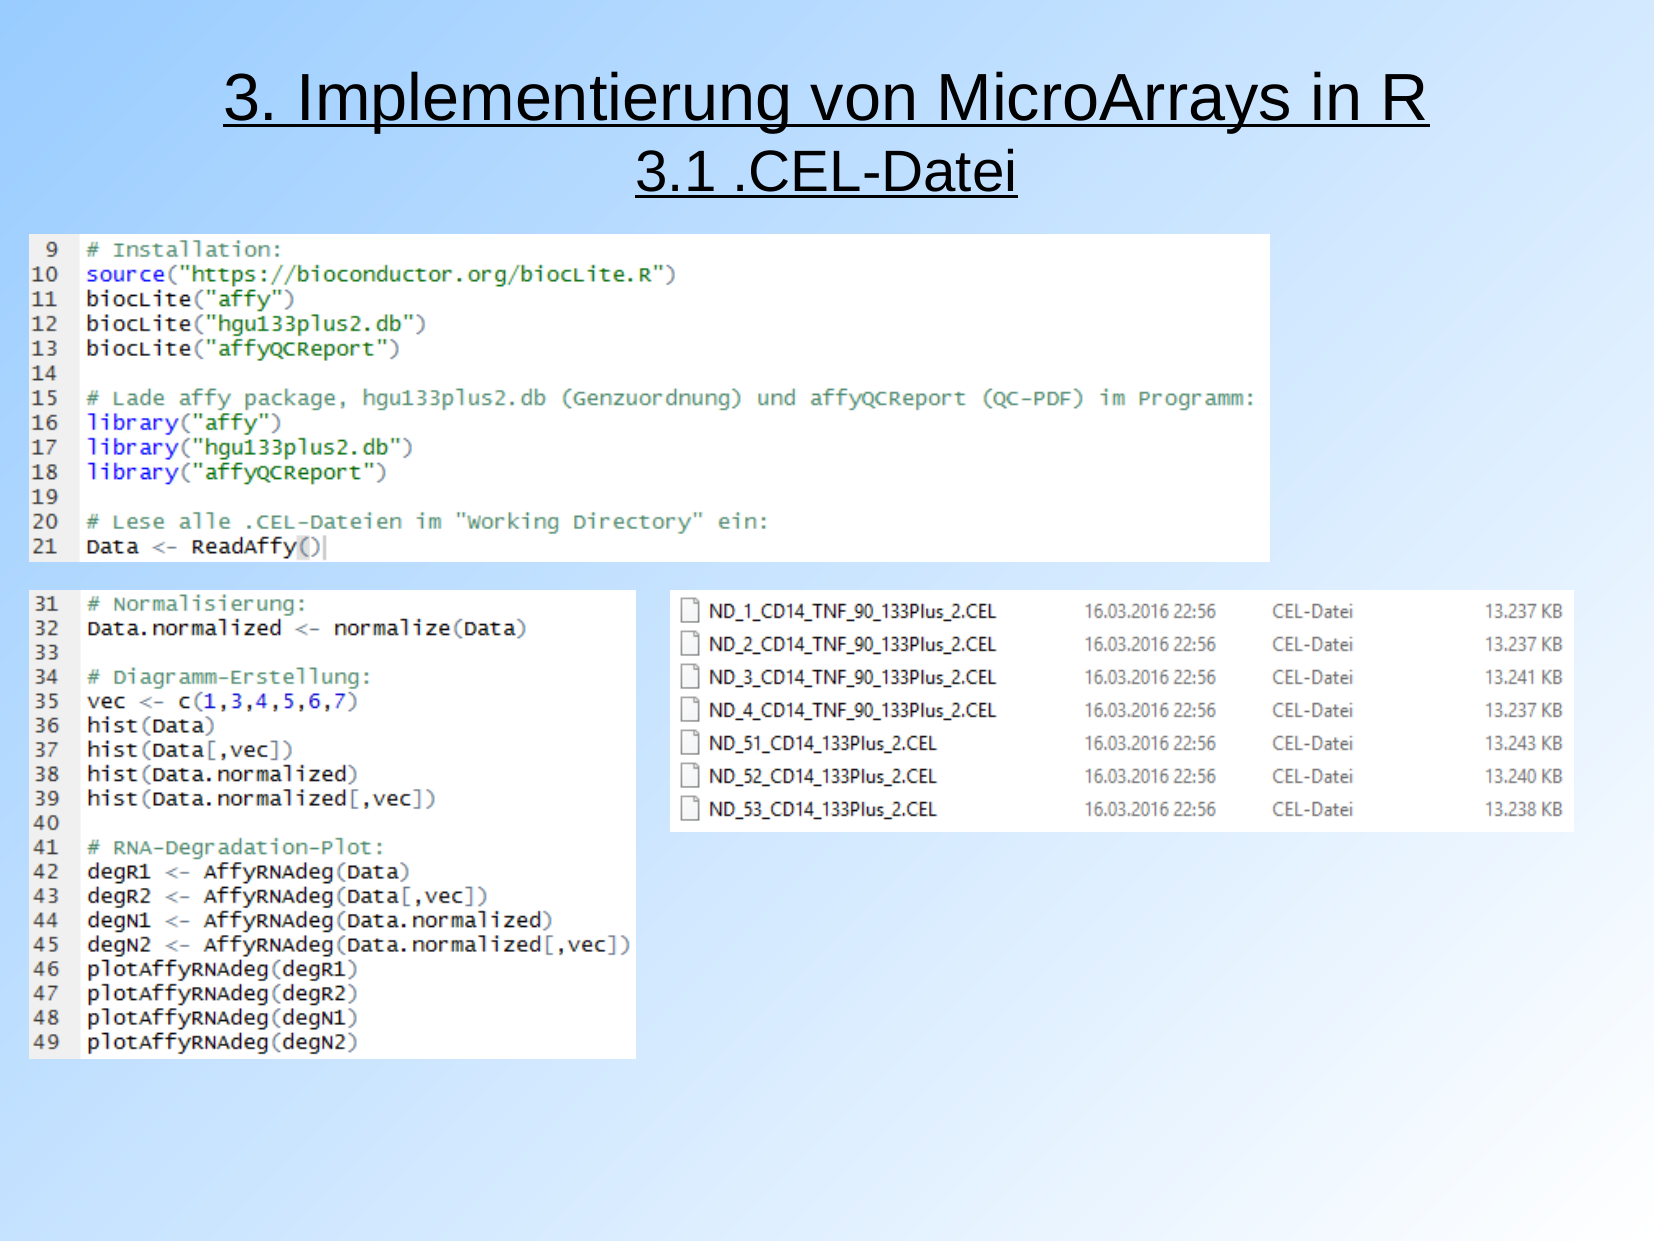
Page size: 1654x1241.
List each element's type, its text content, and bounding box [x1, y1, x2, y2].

title 3. Implementierung von MicroArrays in R 3.1 .CEL-Datei [0, 0, 1654, 257]
picture [670, 590, 1574, 832]
picture [29, 590, 636, 1059]
picture [29, 234, 1270, 562]
